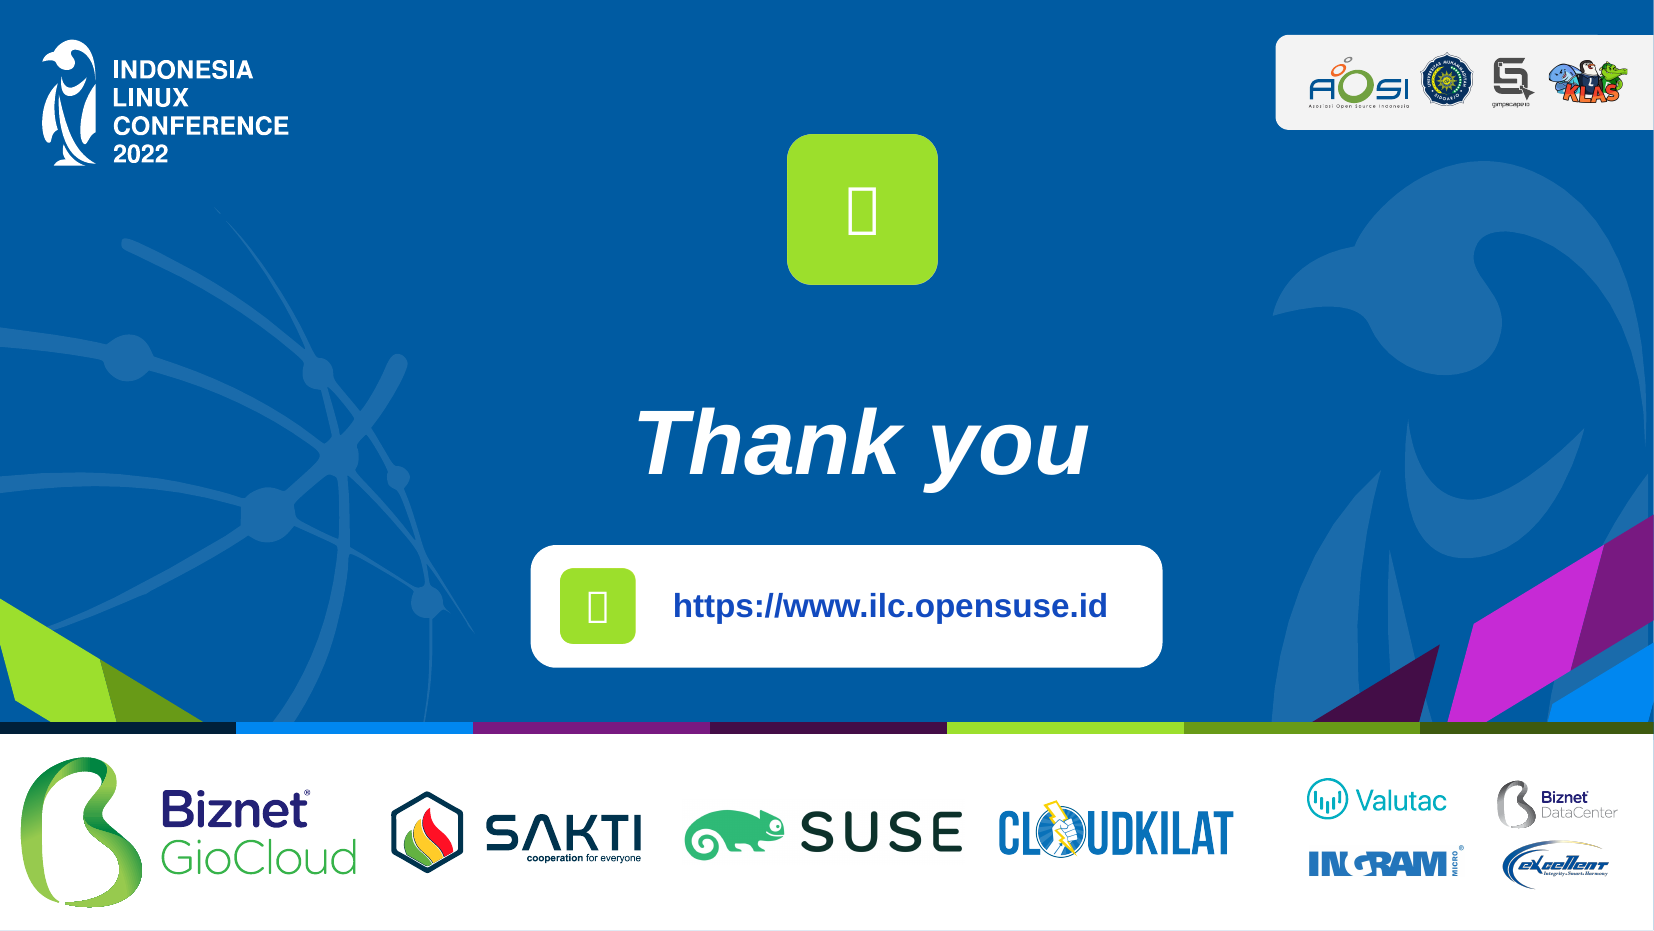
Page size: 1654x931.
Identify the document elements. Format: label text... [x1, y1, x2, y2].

picture [1548, 60, 1628, 103]
text_box  [787, 134, 938, 285]
picture [1420, 52, 1474, 106]
text_box  [560, 568, 636, 644]
text_box [530, 545, 1154, 668]
picture [682, 799, 965, 865]
text_box https://www.ilc.opensuse.id [637, 550, 1163, 662]
picture [626, 855, 634, 862]
text_box Thank you [187, 323, 1501, 512]
picture [1309, 845, 1465, 877]
picture [999, 800, 1234, 858]
picture [601, 855, 616, 859]
picture [1496, 840, 1620, 890]
